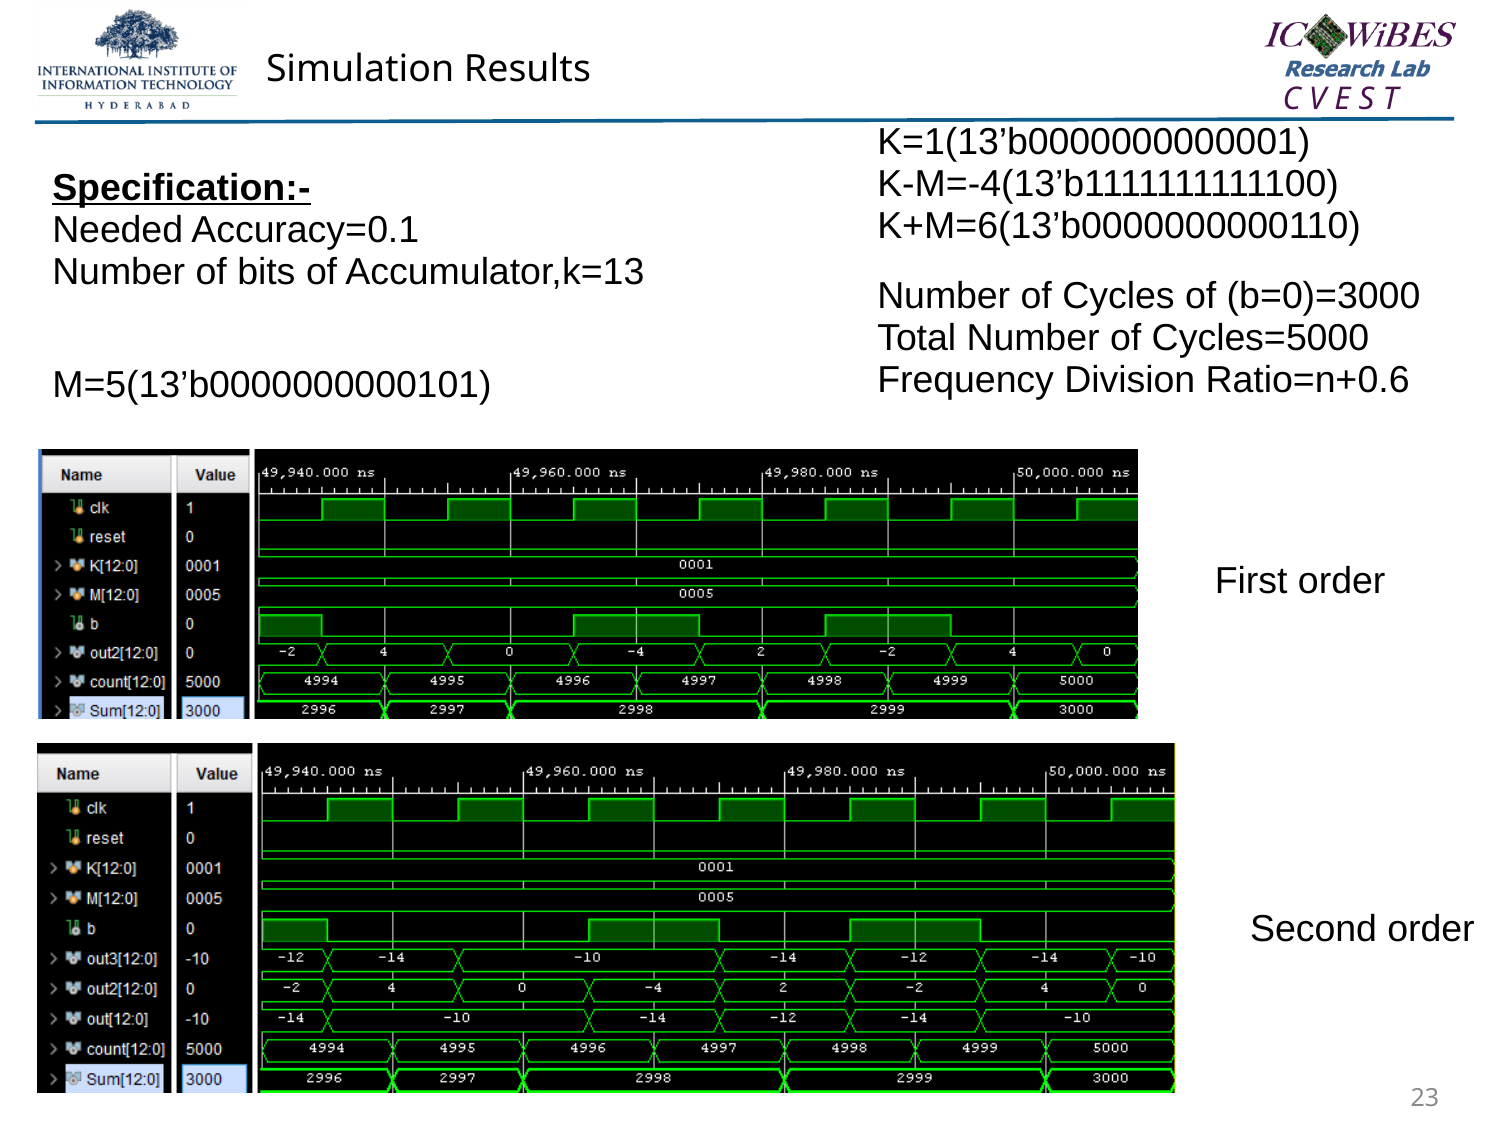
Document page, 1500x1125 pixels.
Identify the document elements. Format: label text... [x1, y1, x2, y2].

text_box M=5(13’b0000000000101) [37, 355, 507, 413]
title Simulation Results [251, 23, 1195, 110]
text_box Specification:- Needed Accuracy=0.1 Number of bits of Accumulator,k=13 [37, 159, 660, 300]
picture [1261, 12, 1458, 82]
text_box Number of Cycles of (b=0)=3000 Total Number of Cycles=5000 Frequency Division Ratio=n+0.6 [862, 267, 1463, 451]
picture [37, 449, 1138, 719]
picture [37, 743, 1176, 1093]
slide_number <number> [1329, 1074, 1455, 1123]
text_box First order [1200, 552, 1401, 609]
text_box K=1(13’b0000000000001) K-M=-4(13’b1111111111100) K+M=6(13’b0000000000110) [862, 112, 1376, 267]
text_box Second order [1235, 900, 1490, 957]
picture [31, 2, 247, 115]
